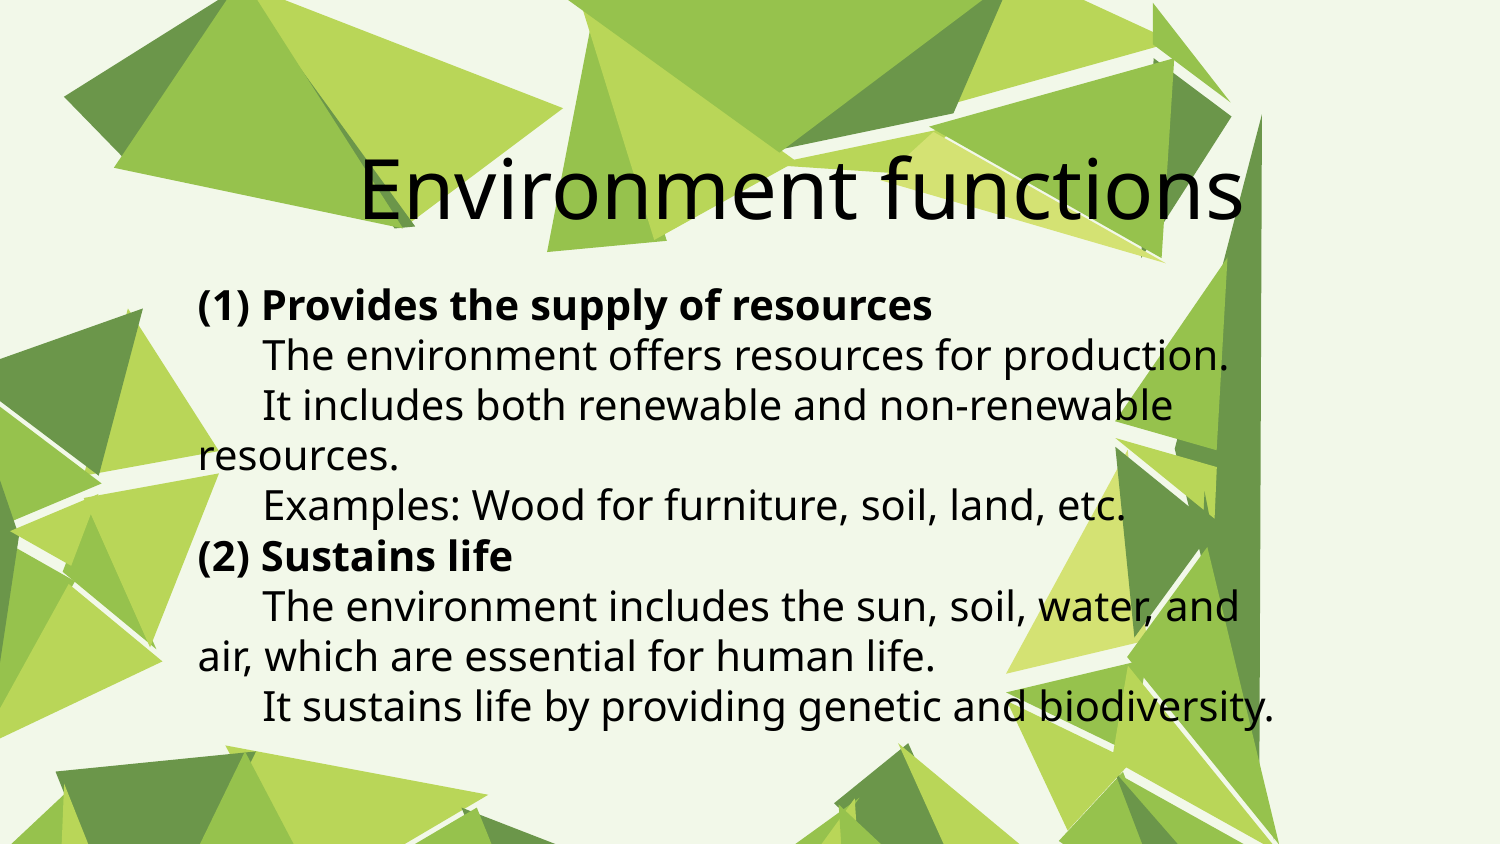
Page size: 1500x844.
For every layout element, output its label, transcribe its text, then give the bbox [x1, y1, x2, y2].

subtitle (1) Provides the supply of resources The environment offers resources for production. It includes both renewable and non-renewable resources. Examples: Wood for furniture, soil, land, etc. (2) Sustains life The environment includes the sun, soil, water, and air, which are essential for human life. It sustains life by providing genetic and biodiversity. [182, 264, 1318, 754]
title Environment functions [259, 121, 1345, 232]
